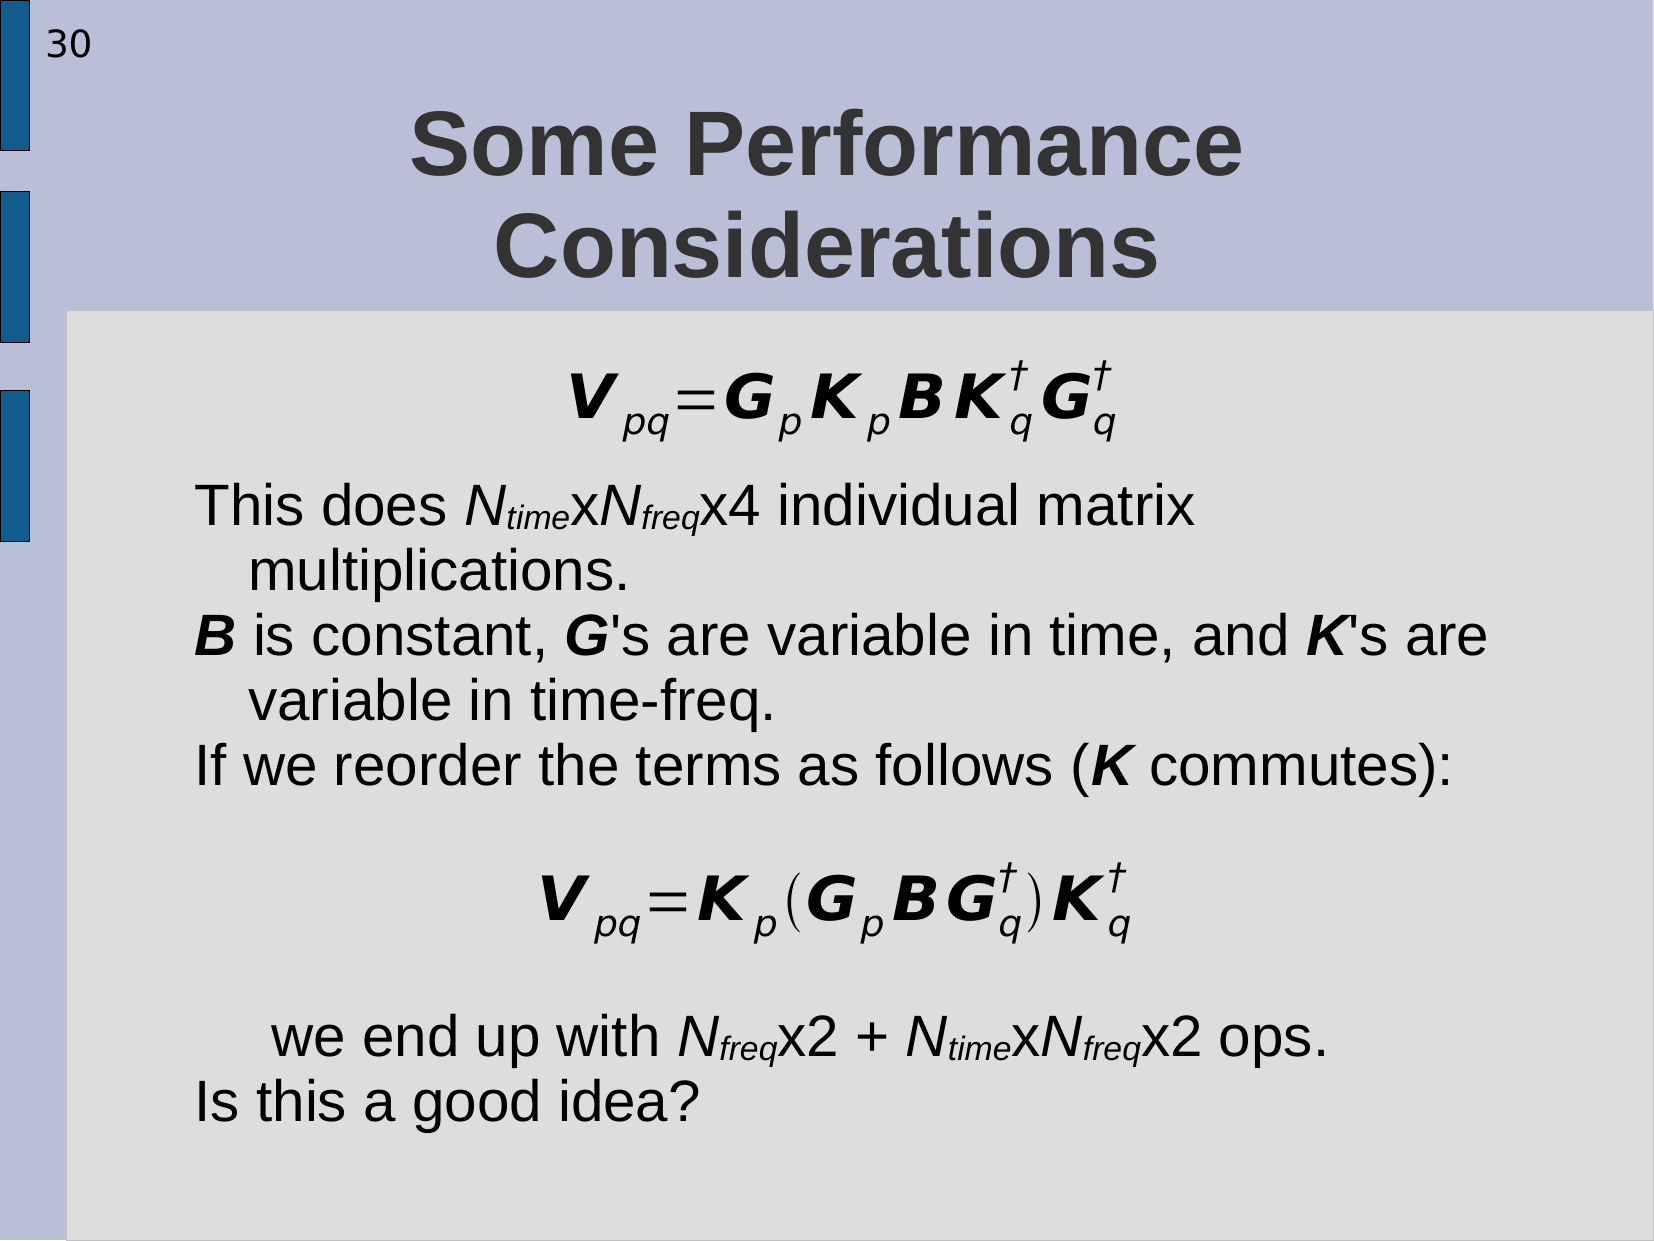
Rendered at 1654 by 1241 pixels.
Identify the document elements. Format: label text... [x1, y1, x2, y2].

title Some Performance Considerations [121, 87, 1534, 302]
list This does NtimexNfreqx4 individual matrix multiplications. B is constant, G's are variable in time, and K's are variable in time-freq. If we reorder the terms as follows (K commutes): [177, 472, 1590, 898]
text_box 3 [87, 15, 212, 89]
chart [531, 856, 1137, 946]
chart [559, 354, 1123, 444]
list we end up with Nfreqx2 + NtimexNfreqx2 ops. Is this a good idea? [177, 1003, 1590, 1241]
